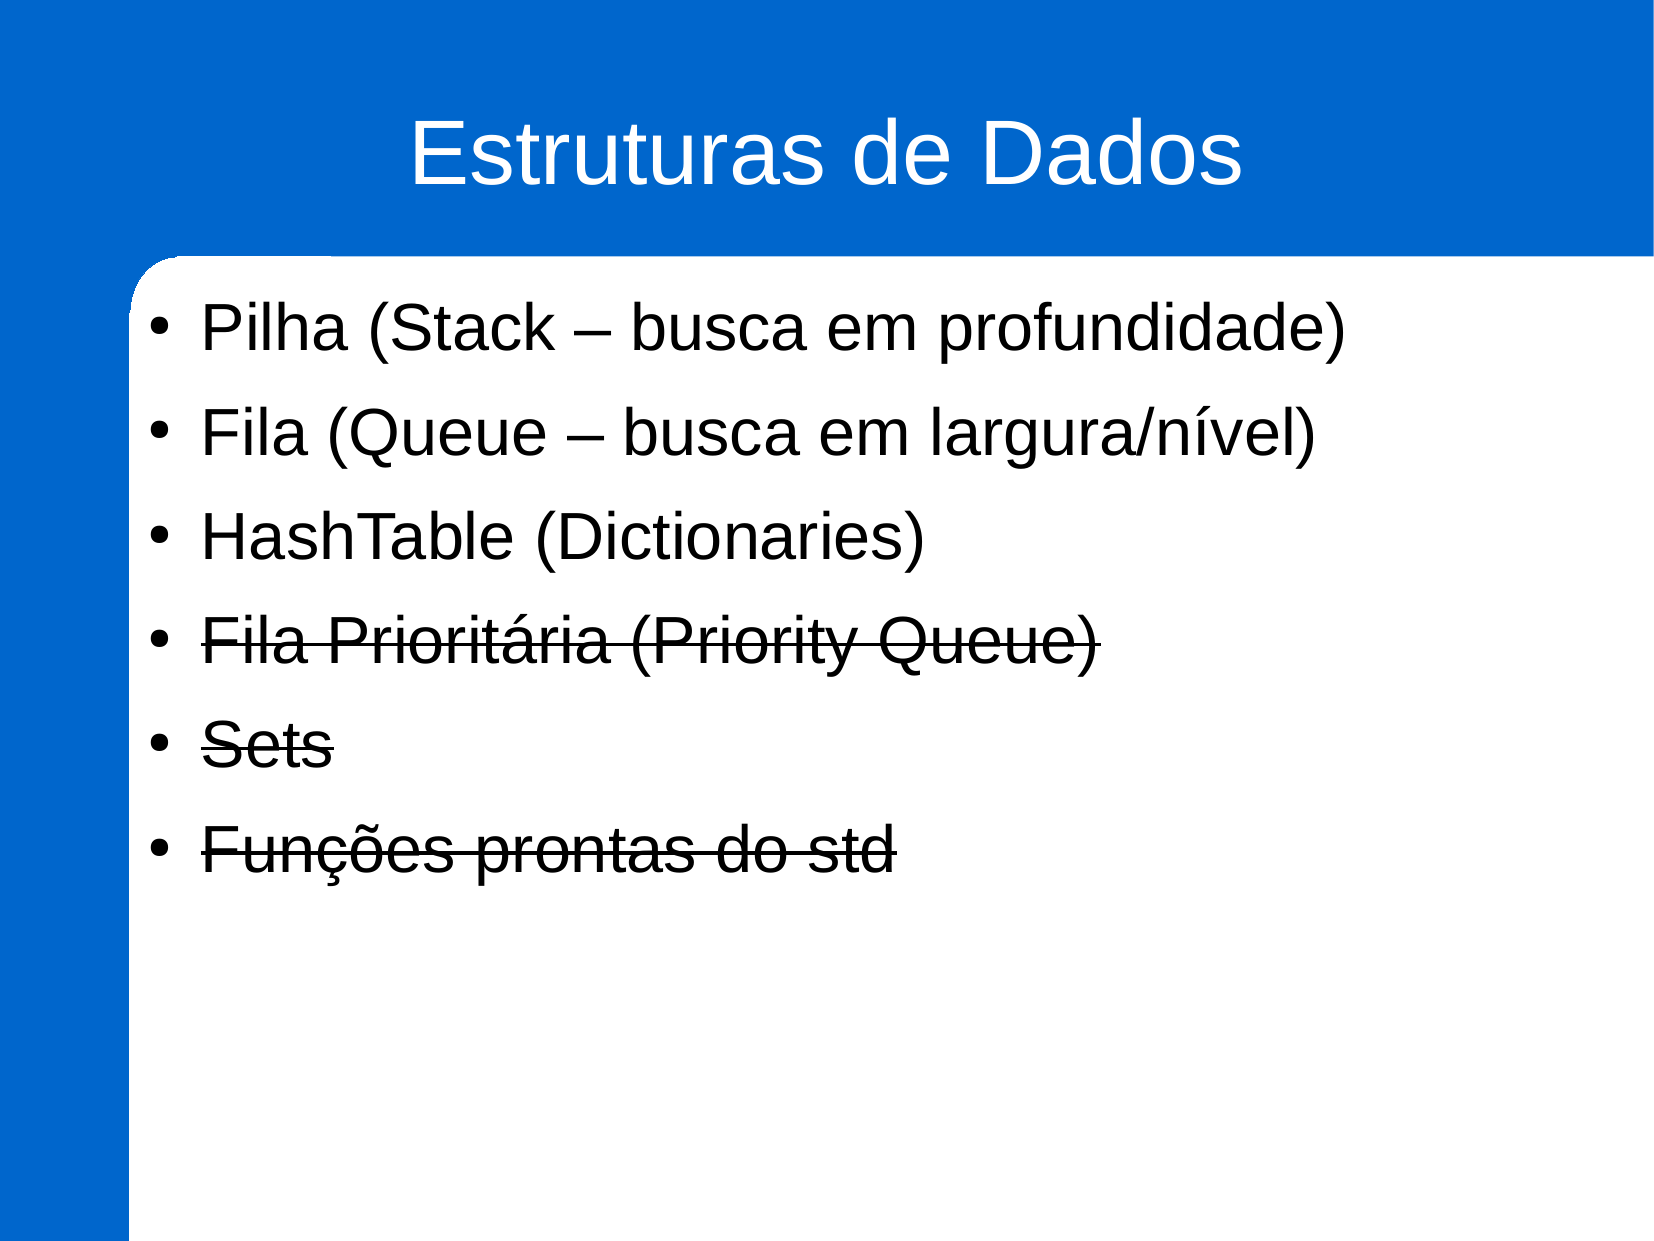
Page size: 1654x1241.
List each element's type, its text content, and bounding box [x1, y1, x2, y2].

title Estruturas de Dados [82, 49, 1571, 257]
list Pilha (Stack – busca em profundidade) Fila (Queue – busca em largura/nível) HashTable (Dictionaries) Fila Prioritária (Priority Queue) Sets Funções prontas do std [129, 290, 1619, 1010]
